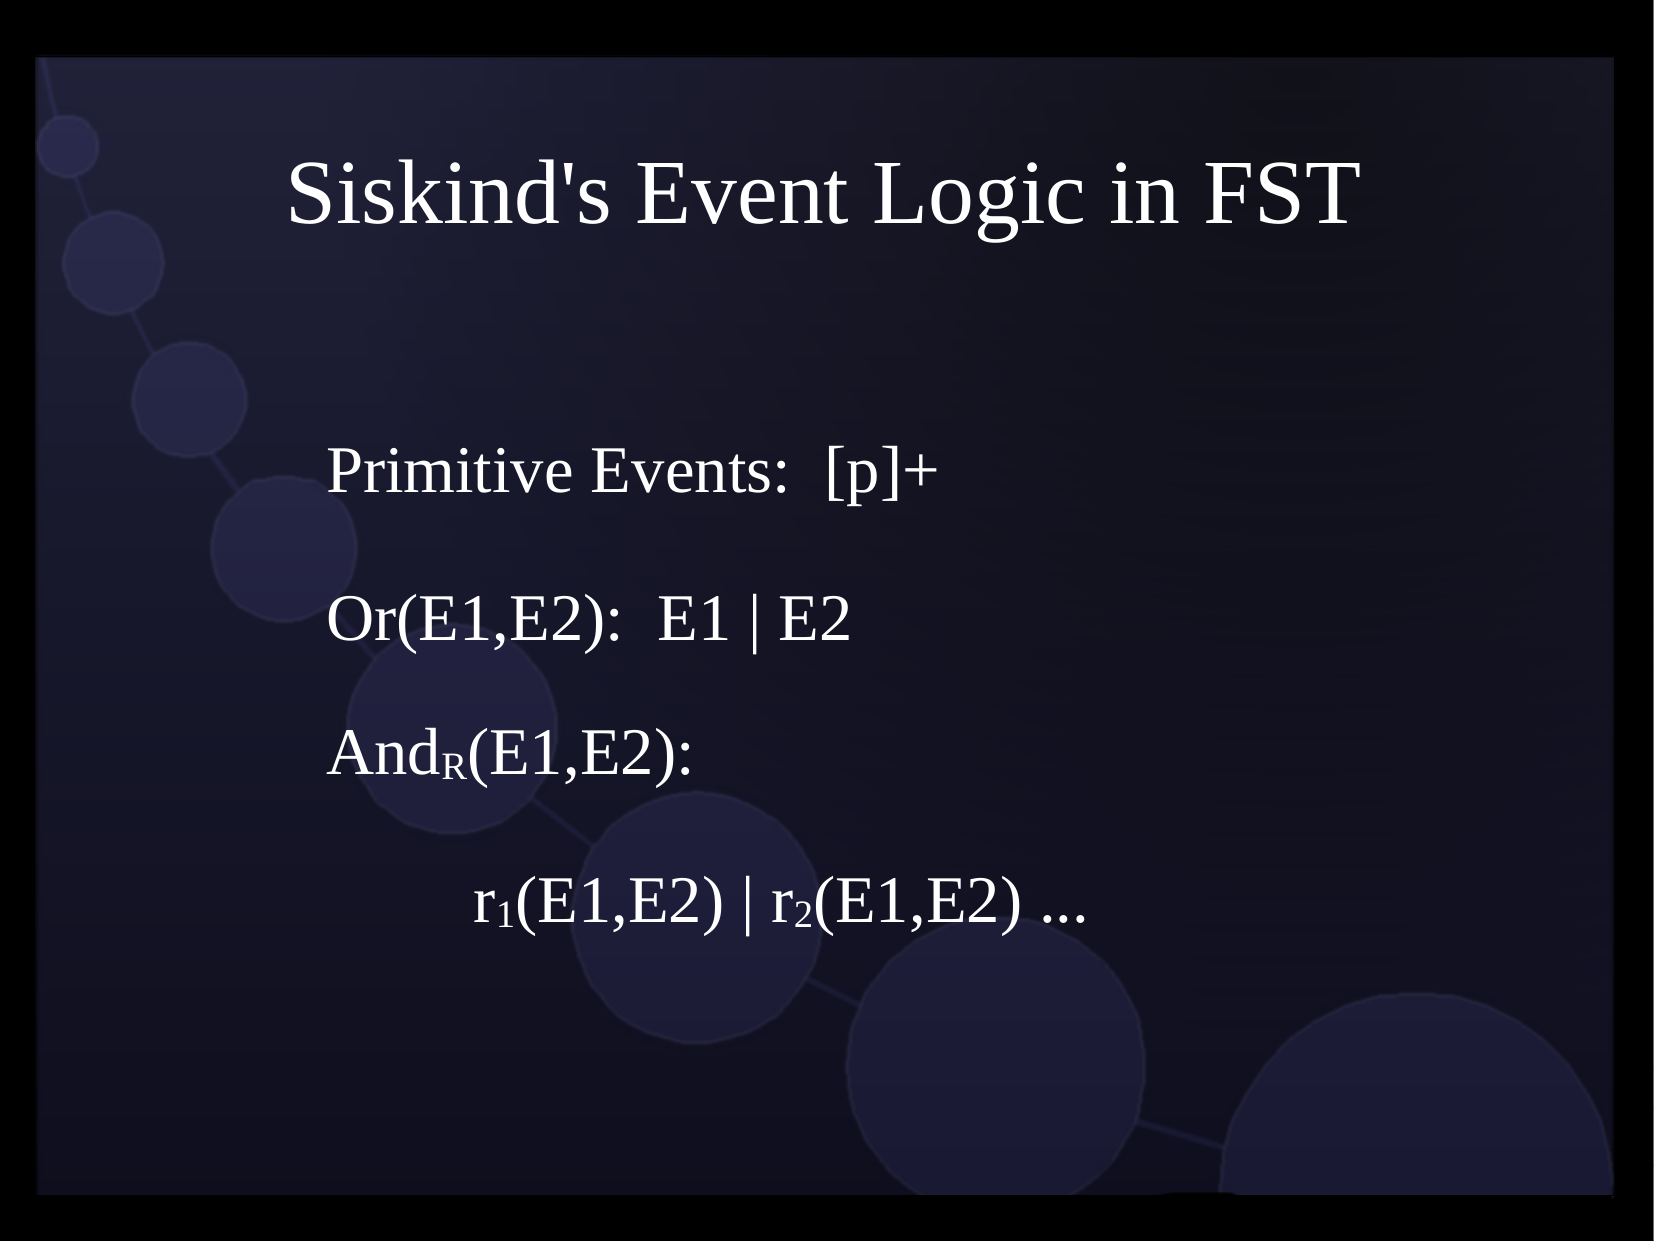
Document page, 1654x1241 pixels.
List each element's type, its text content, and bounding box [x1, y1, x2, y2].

subtitle Primitive Events: [p]+ Or(E1,E2): E1 | E2 AndR(E1,E2): r1(E1,E2) | r2(E1,E2) ... [107, 368, 1520, 1150]
title Siskind's Event Logic in FST [118, 88, 1531, 296]
picture [0, 0, 1654, 1241]
